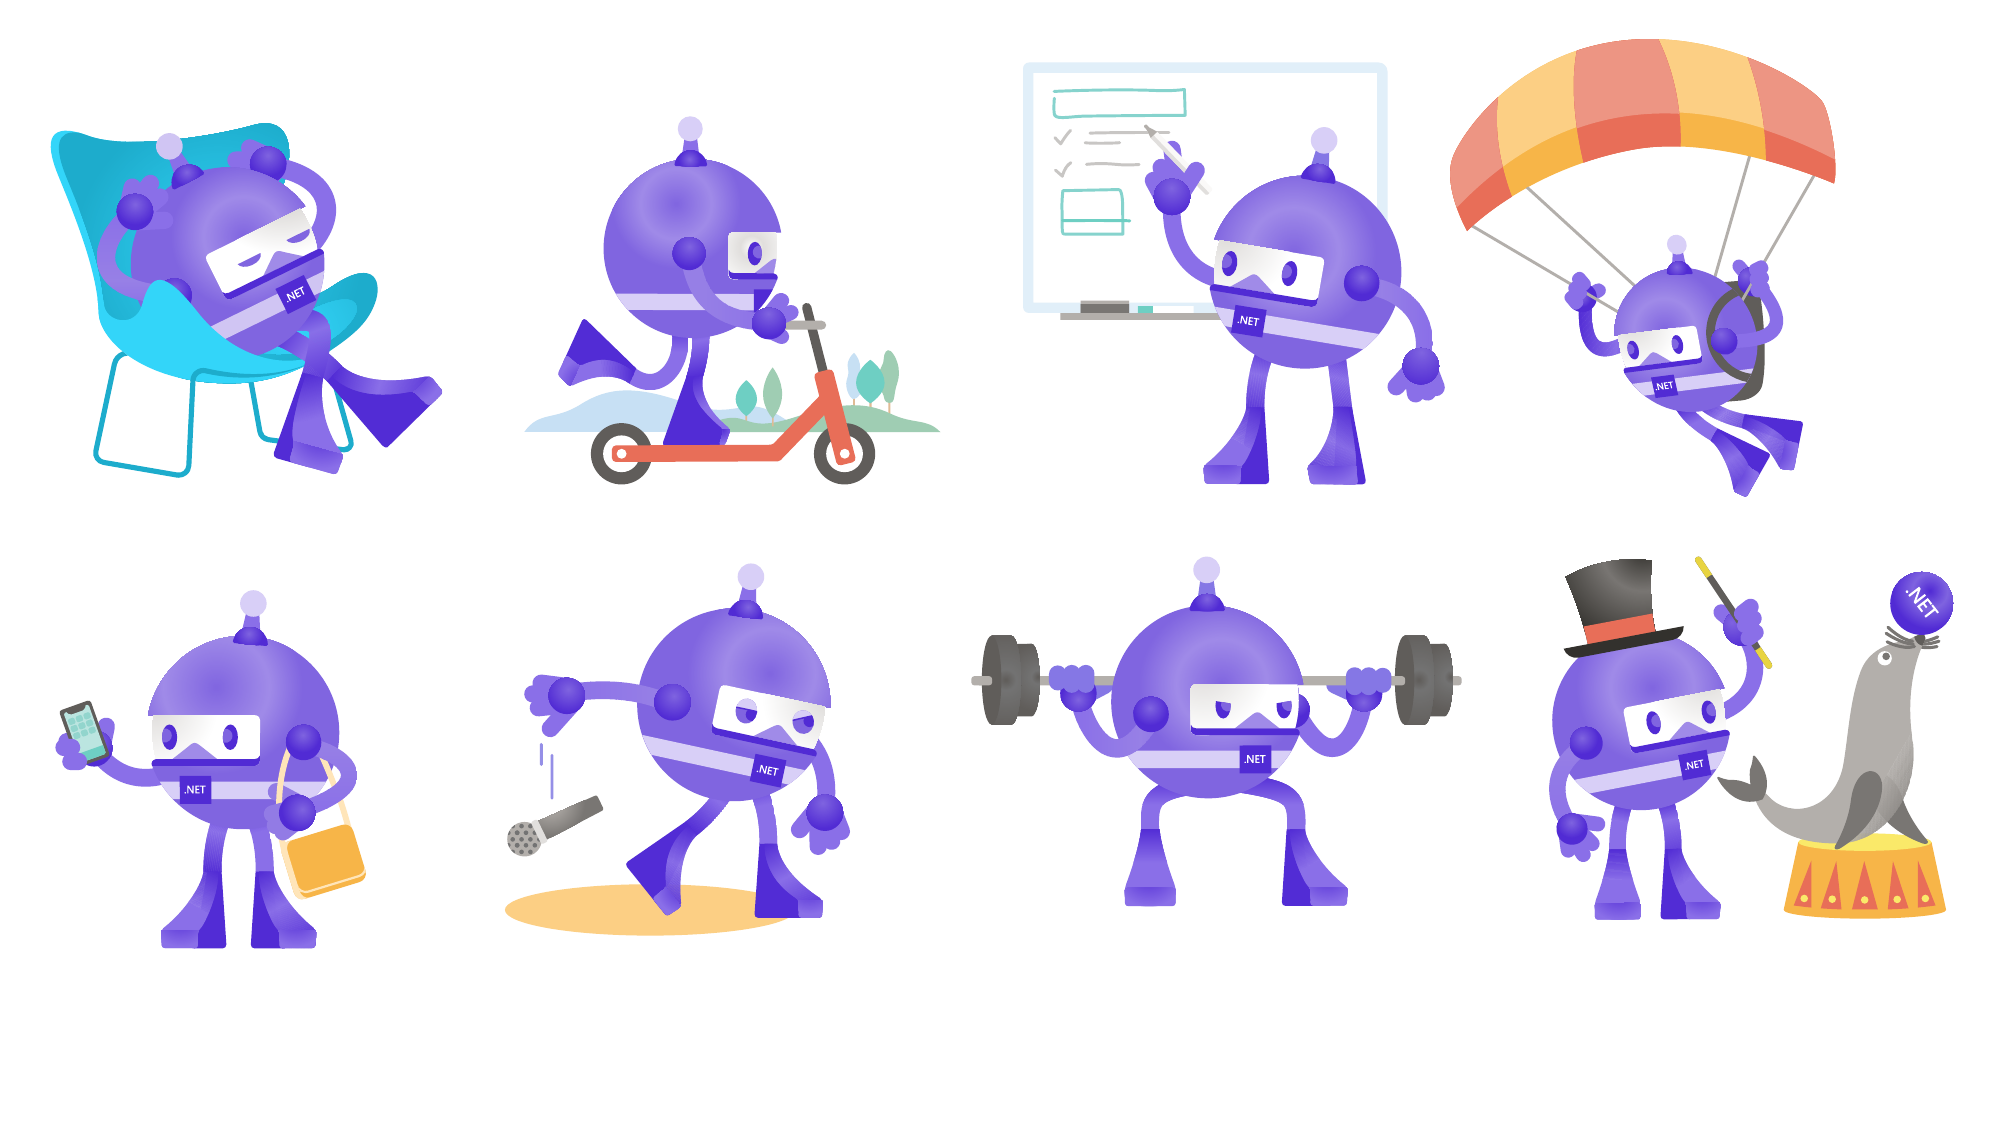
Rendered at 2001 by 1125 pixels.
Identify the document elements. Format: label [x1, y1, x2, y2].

picture [49, 121, 444, 480]
picture [969, 555, 1463, 908]
picture [522, 115, 942, 486]
picture [53, 589, 368, 950]
picture [503, 562, 852, 938]
picture [1449, 39, 1837, 498]
picture [1547, 555, 1955, 922]
picture [1021, 60, 1447, 486]
